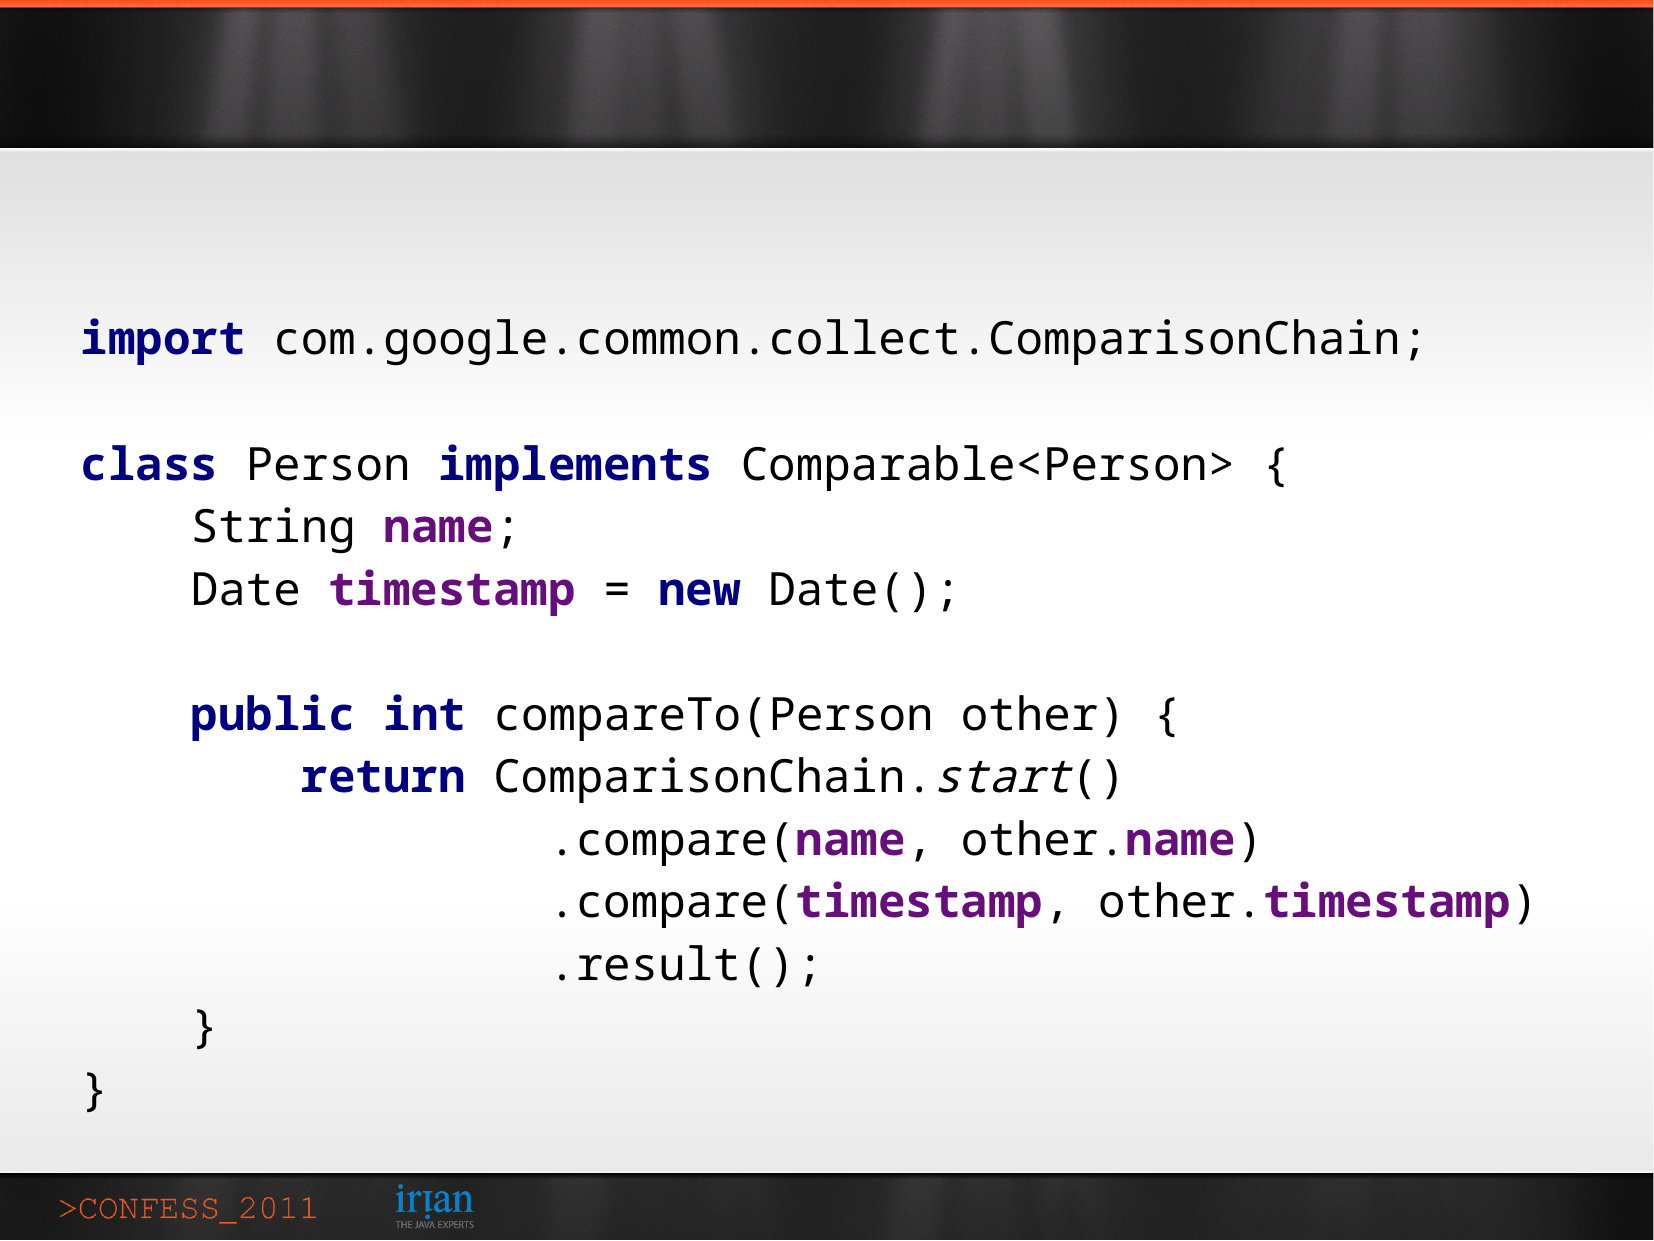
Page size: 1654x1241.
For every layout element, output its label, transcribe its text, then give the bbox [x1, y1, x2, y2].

text_box import com.google.common.collect.ComparisonChain; class Person implements Comparable<Person> { String name; Date timestamp = new Date(); public int compareTo(Person other) { return ComparisonChain.start() .compare(name, other.name) .compare(timestamp, other.timestamp) .result(); } } [80, 305, 1654, 1125]
picture [0, 0, 1654, 1240]
